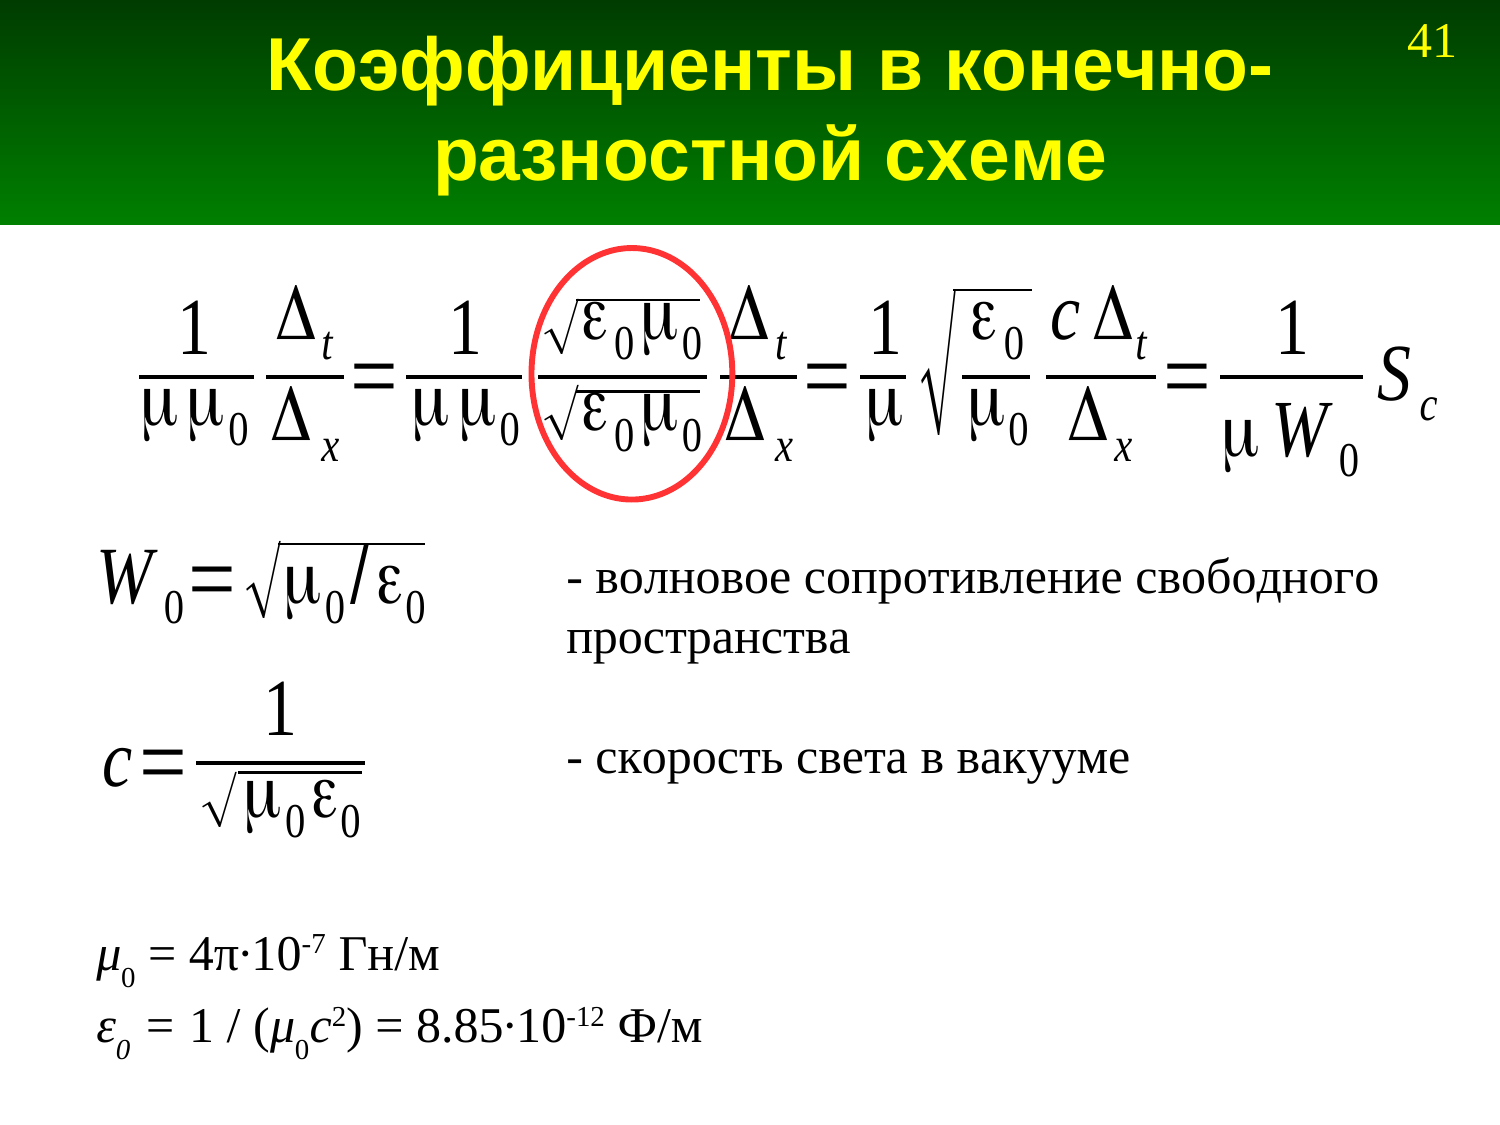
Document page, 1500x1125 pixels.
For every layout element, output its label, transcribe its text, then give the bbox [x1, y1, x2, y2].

chart [535, 268, 729, 488]
text_box μ0 = 4π∙10-7 Гн/м ε0 = 1 / (μ0c2) = 8.85∙10-12 Ф/м [81, 913, 718, 1073]
text_box - волновое сопротивление свободного пространства [551, 536, 1473, 672]
chart [79, 532, 444, 636]
chart [682, 268, 1454, 488]
text_box - скорость света в вакууме [551, 716, 1473, 852]
chart [118, 268, 582, 488]
chart [85, 664, 387, 846]
title Коэффициенты в конечно-разностной схеме [100, 7, 1441, 204]
